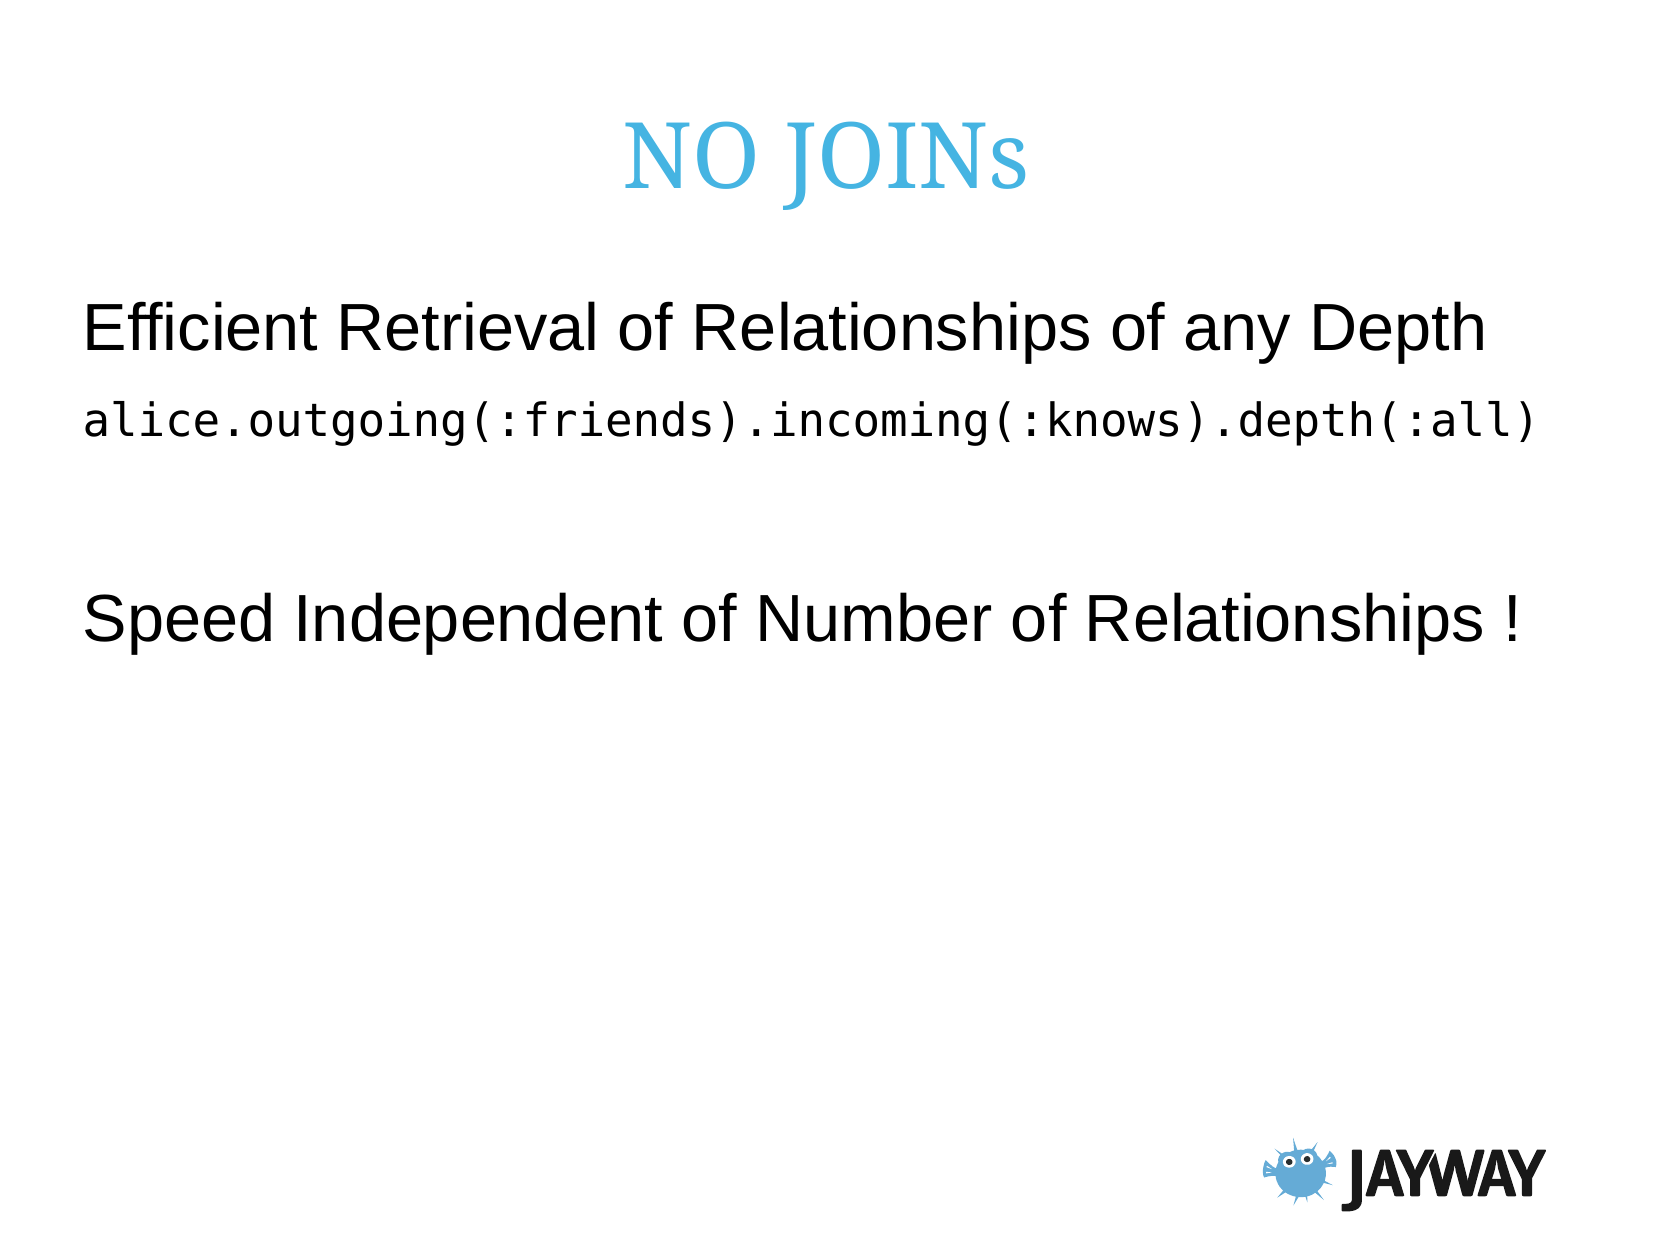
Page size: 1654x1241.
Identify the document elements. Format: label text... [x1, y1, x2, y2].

list Efficient Retrieval of Relationships of any Depth alice.outgoing(:friends).incoming(:knows).depth(:all) Speed Independent of Number of Relationships ! [82, 290, 1571, 1109]
title NO JOINs [82, 49, 1571, 257]
